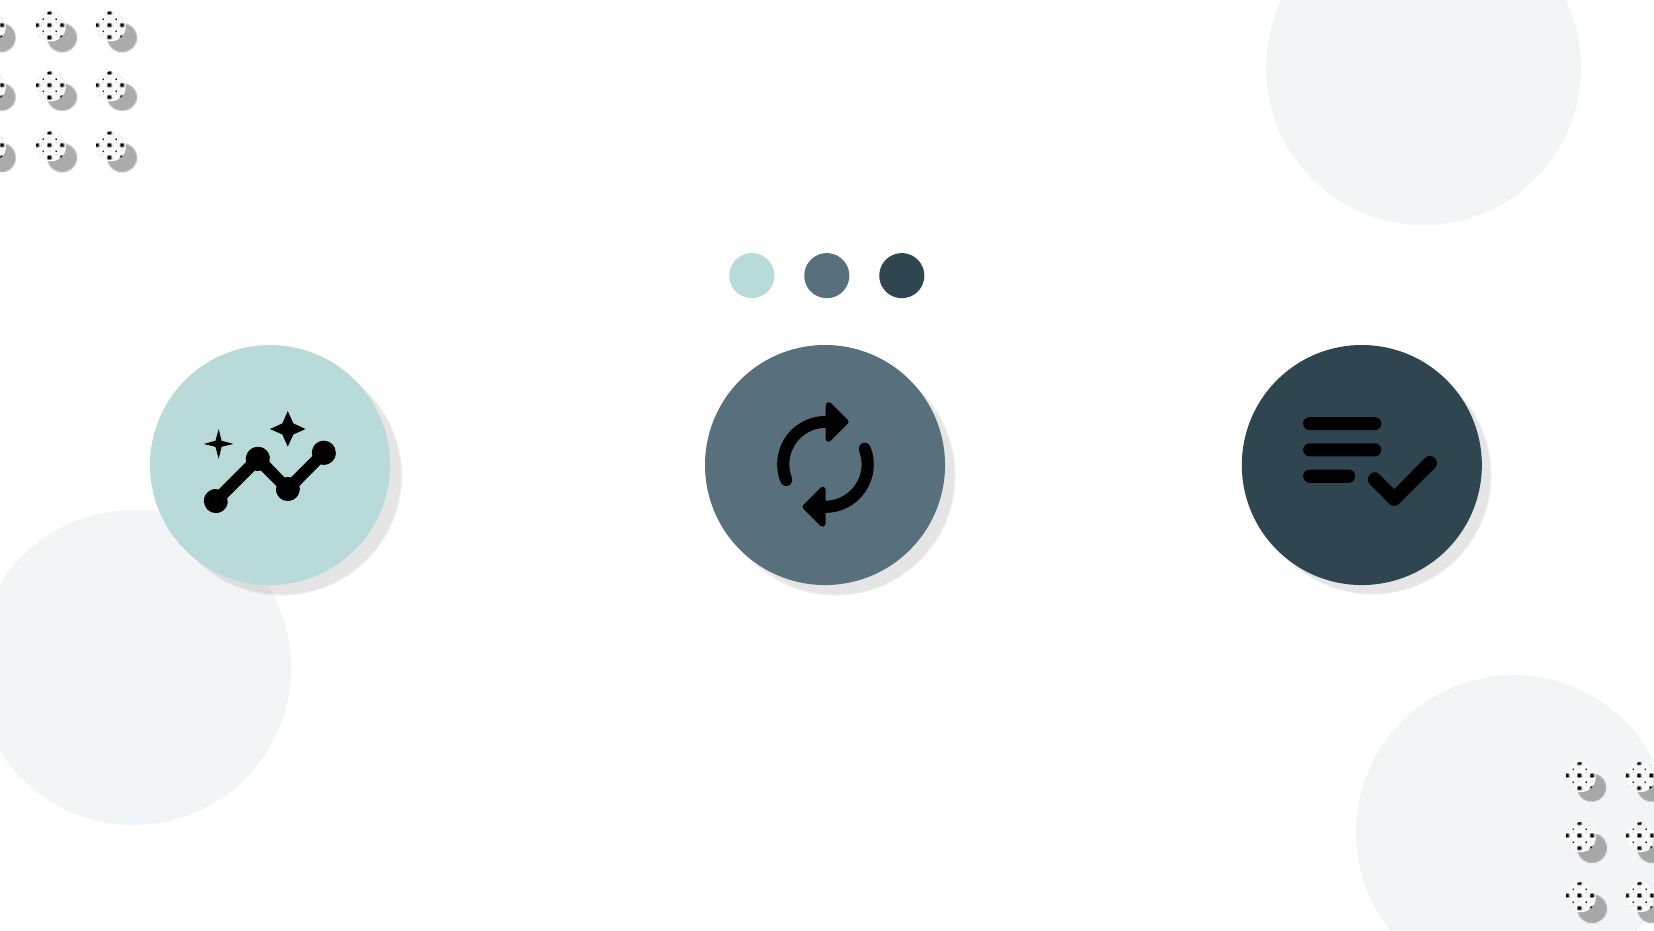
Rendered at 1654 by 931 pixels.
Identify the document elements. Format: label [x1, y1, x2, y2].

text_box [1241, 345, 1482, 586]
text_box [150, 345, 391, 586]
picture [1565, 762, 1596, 793]
text_box [729, 253, 775, 299]
picture [0, 14, 6, 39]
picture [1625, 882, 1654, 913]
text_box [705, 345, 946, 586]
text_box [879, 253, 925, 299]
picture [95, 11, 126, 42]
picture [1565, 822, 1596, 853]
picture [35, 131, 67, 162]
picture [1625, 762, 1654, 793]
picture [0, 134, 7, 159]
picture [35, 11, 66, 42]
picture [1625, 822, 1654, 853]
picture [95, 131, 127, 162]
picture [1565, 882, 1596, 913]
text_box [804, 253, 850, 299]
picture [95, 71, 126, 102]
picture [0, 74, 6, 99]
picture [35, 71, 66, 102]
